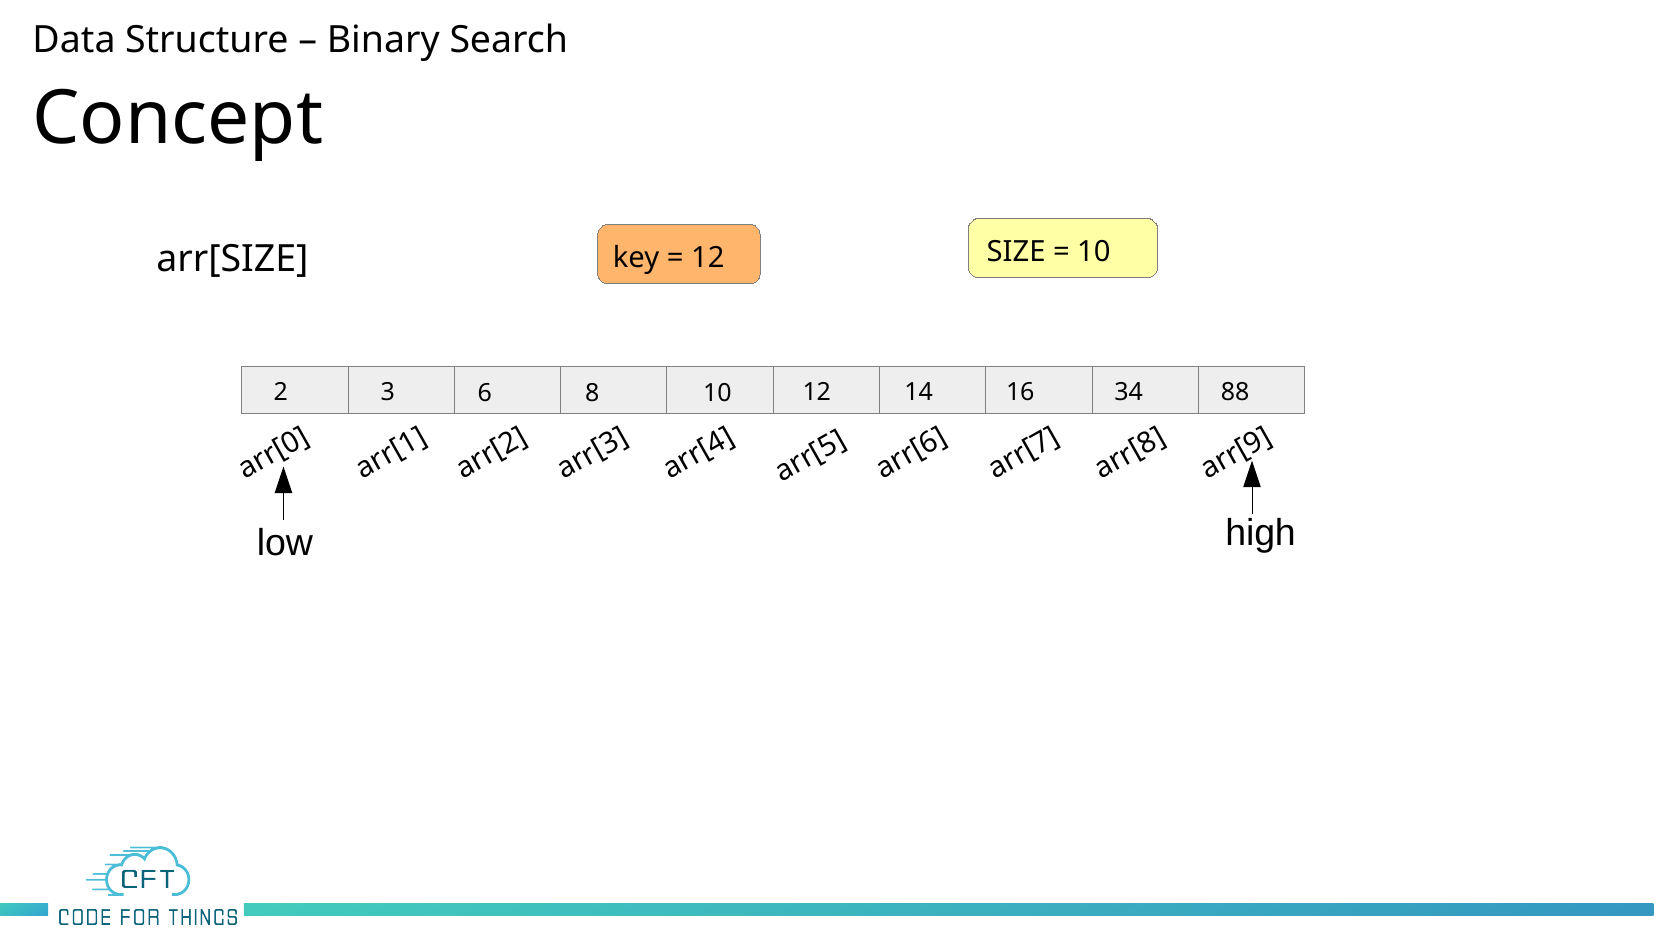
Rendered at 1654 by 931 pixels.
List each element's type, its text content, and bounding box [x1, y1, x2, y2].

text_box 10 [688, 367, 774, 412]
text_box high [1210, 504, 1311, 562]
text_box arr[2] [430, 393, 567, 505]
title Data Structure – Binary Search Concept [32, 12, 1184, 166]
text_box [436, 366, 828, 414]
text_box 88 [1206, 366, 1288, 418]
text_box arr[3] [531, 404, 673, 505]
text_box arr[9] [1175, 390, 1317, 505]
text_box 6 [462, 367, 545, 412]
text_box [241, 366, 285, 414]
text_box 12 [787, 366, 870, 411]
text_box [599, 224, 759, 229]
picture [59, 846, 237, 925]
text_box arr[4] [641, 412, 780, 505]
text_box 2 [258, 366, 329, 411]
text_box [968, 218, 1158, 278]
text_box 34 [1099, 366, 1181, 418]
text_box [971, 366, 991, 414]
text_box arr[SIZE] [141, 224, 355, 291]
text_box 8 [570, 367, 652, 412]
text_box arr[1] [330, 389, 467, 505]
text_box arr[5] [750, 407, 891, 508]
text_box key = 12 [590, 229, 768, 284]
text_box arr[7] [964, 413, 1104, 505]
text_box [870, 366, 889, 414]
text_box 16 [991, 366, 1088, 418]
text_box 3 [365, 366, 436, 411]
text_box arr[0] [212, 397, 353, 505]
text_box arr[8] [1072, 389, 1207, 505]
text_box SIZE = 10 [971, 222, 1152, 272]
text_box [1088, 366, 1099, 414]
text_box low [242, 513, 328, 571]
text_box [1288, 366, 1305, 414]
text_box arr[6] [856, 404, 992, 505]
text_box [329, 366, 403, 414]
text_box 14 [889, 366, 971, 418]
text_box [1181, 366, 1206, 414]
